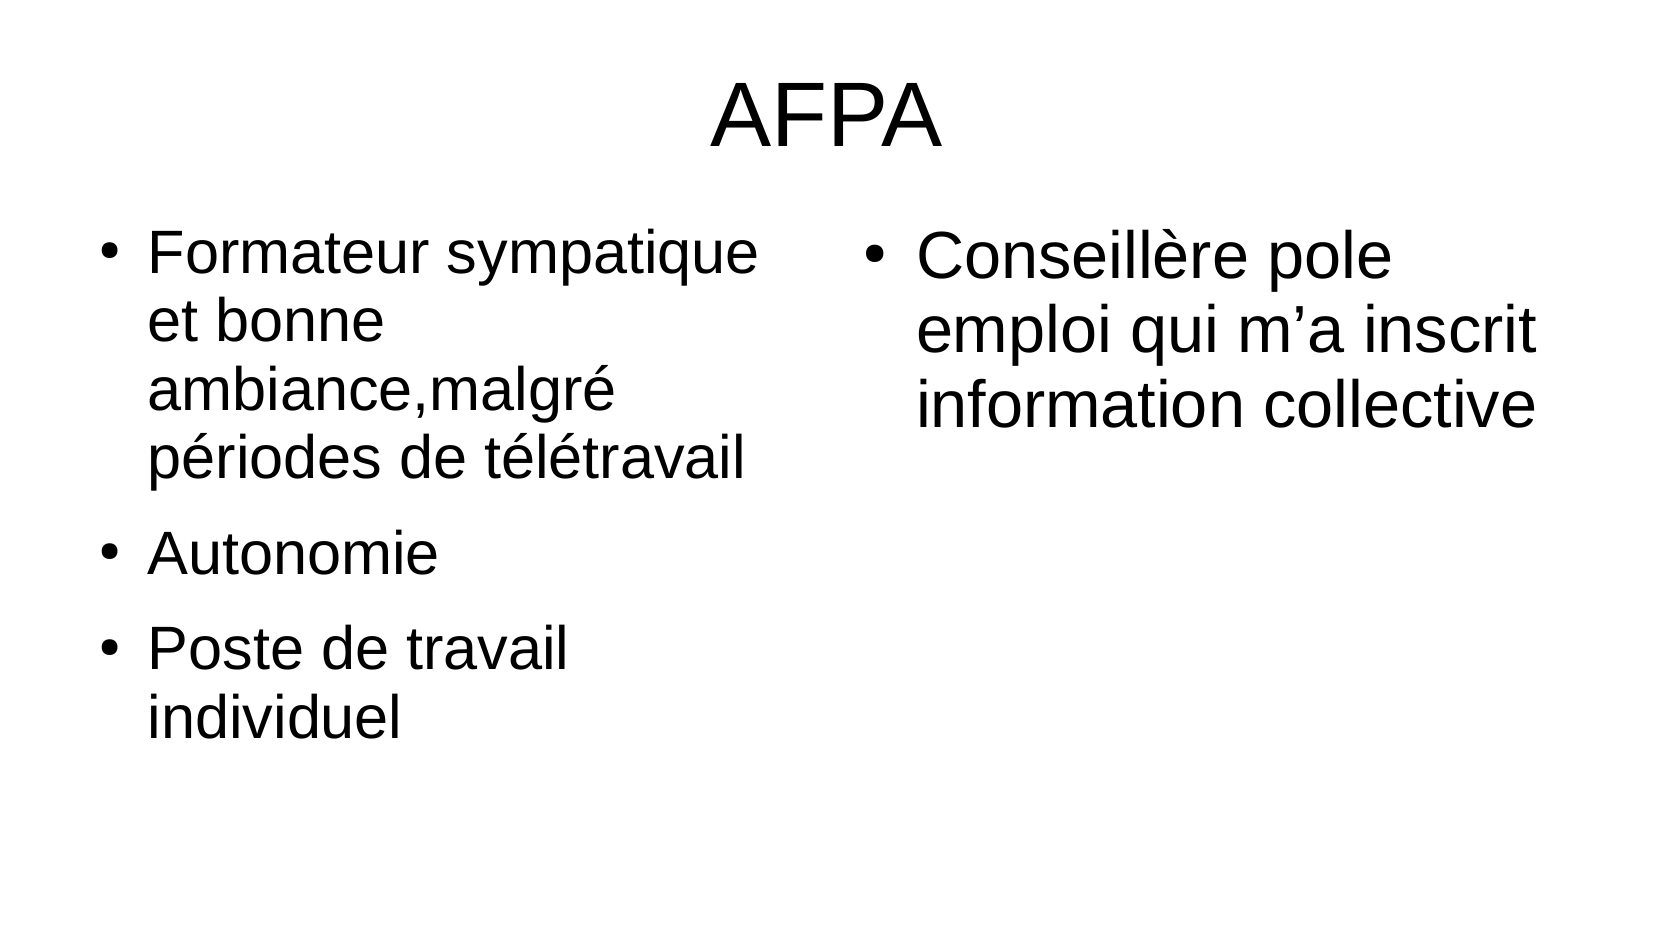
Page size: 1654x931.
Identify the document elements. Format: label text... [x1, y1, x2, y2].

list Formateur sympatique et bonne ambiance,malgré périodes de télétravail Autonomie Poste de travail individuel [82, 217, 809, 758]
list Conseillère pole emploi qui m’a inscrit information collective [845, 217, 1572, 758]
title AFPA [82, 37, 1571, 193]
